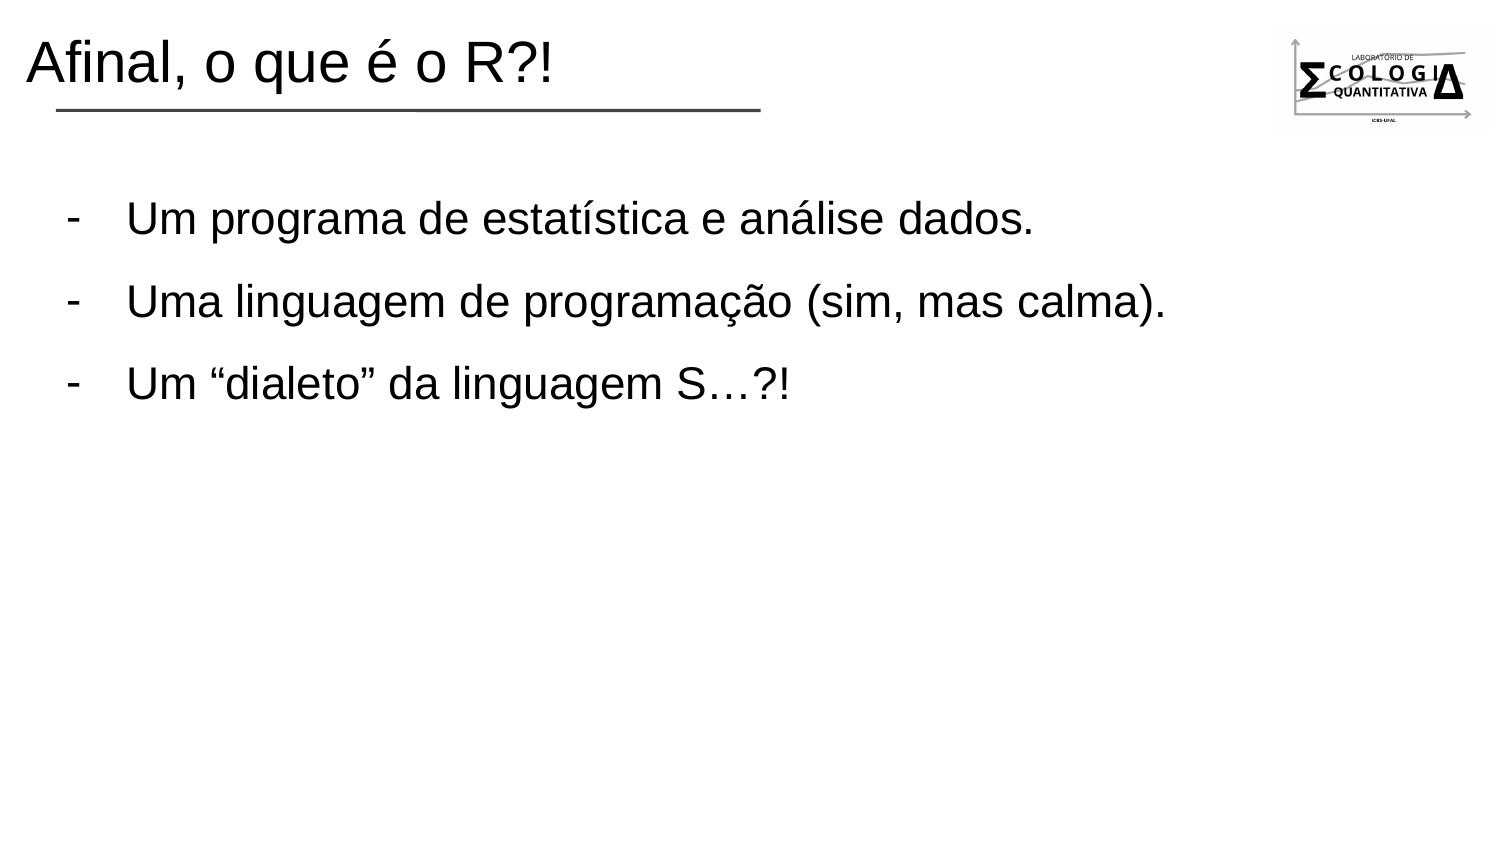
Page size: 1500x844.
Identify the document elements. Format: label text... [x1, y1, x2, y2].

text_box Afinal, o que é o R?! [11, 9, 1210, 117]
picture [1275, 23, 1490, 131]
text_box Um programa de estatística e análise dados. Uma linguagem de programação (sim, mas calma). Um “dialeto” da linguagem S…?! [36, 146, 1427, 729]
